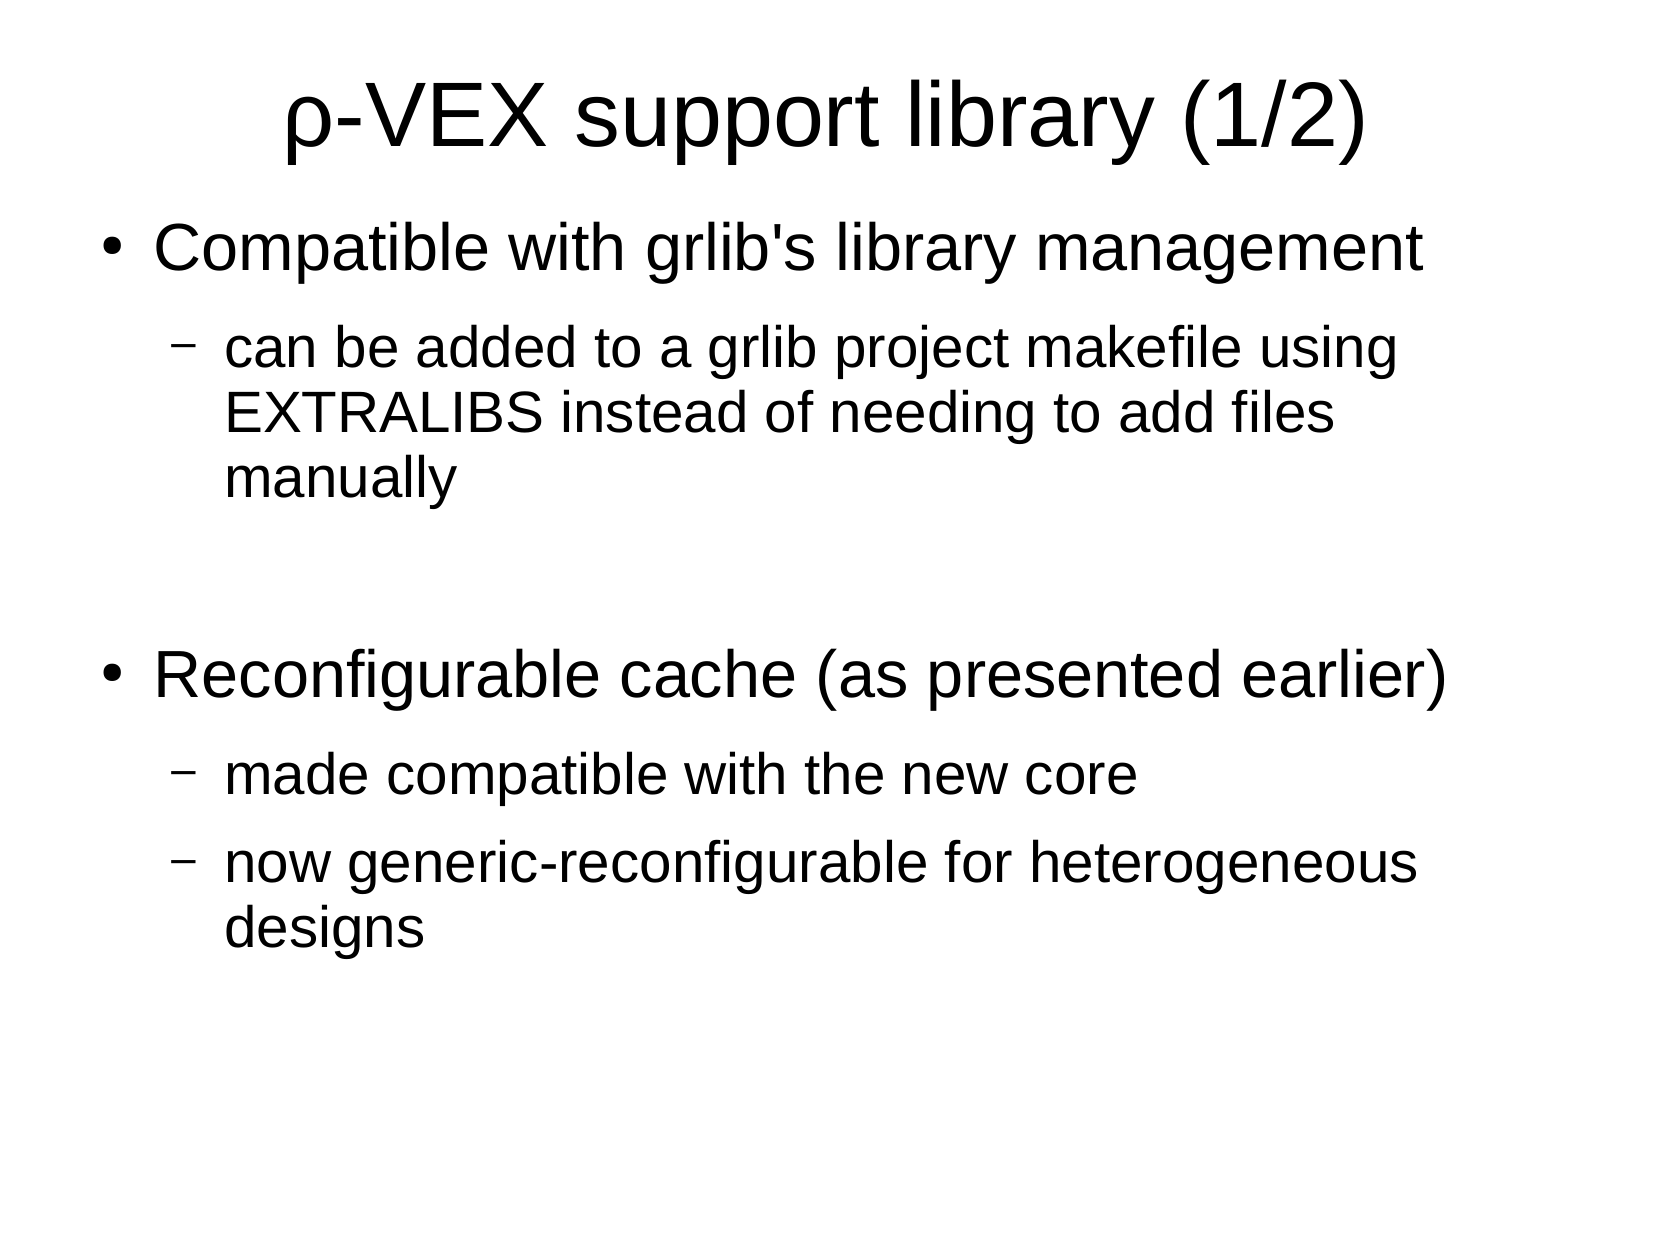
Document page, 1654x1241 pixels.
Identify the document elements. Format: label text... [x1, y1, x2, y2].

title ρ-VEX support library (1/2) [82, 49, 1571, 181]
list Compatible with grlib's library management can be added to a grlib project makefile using EXTRALIBS instead of needing to add files manually Reconfigurable cache (as presented earlier) made compatible with the new core now generic-reconfigurable for heterogeneous designs [82, 210, 1571, 1171]
